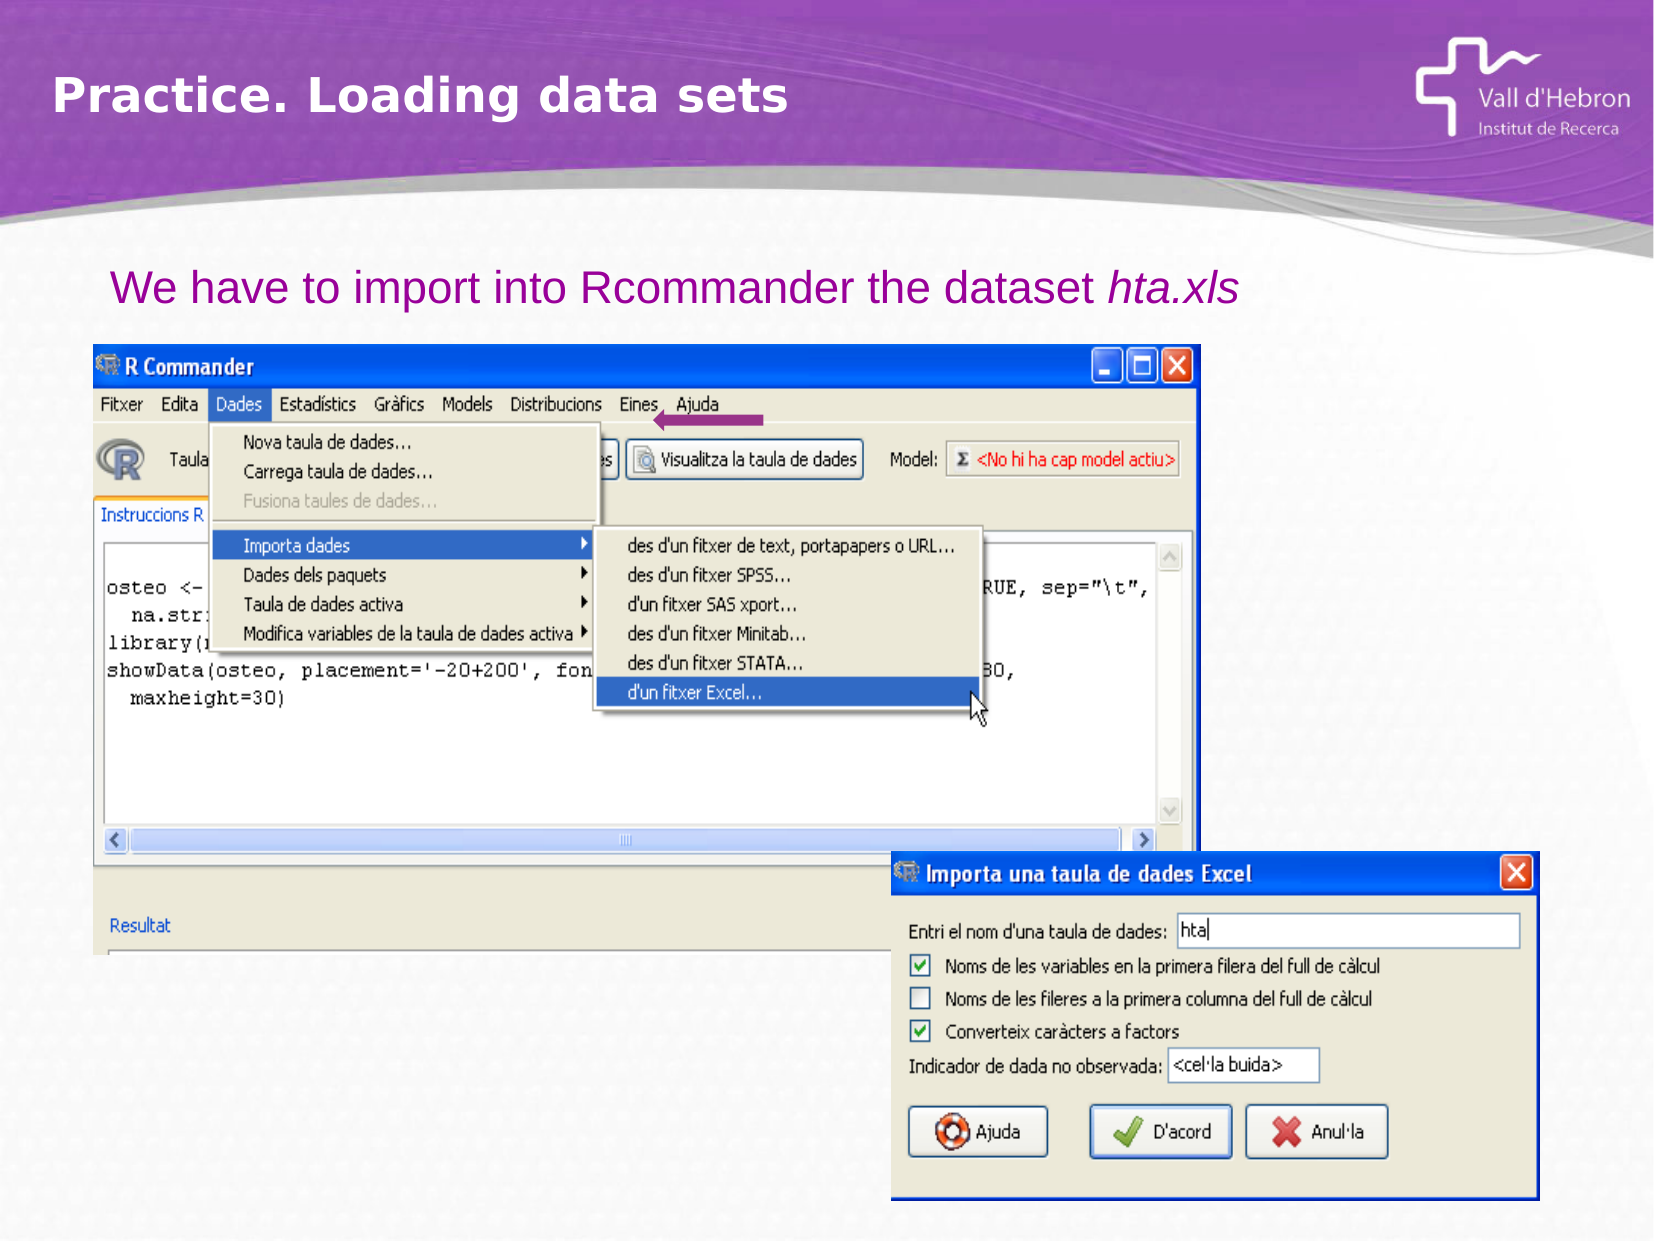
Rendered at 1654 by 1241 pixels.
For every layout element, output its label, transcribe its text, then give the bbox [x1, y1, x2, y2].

picture [0, 0, 1654, 1241]
text_box Practice. Loading data sets [51, 67, 791, 134]
text_box We have to import into Rcommander the dataset hta.xls [94, 250, 1501, 320]
text_box [652, 409, 764, 432]
